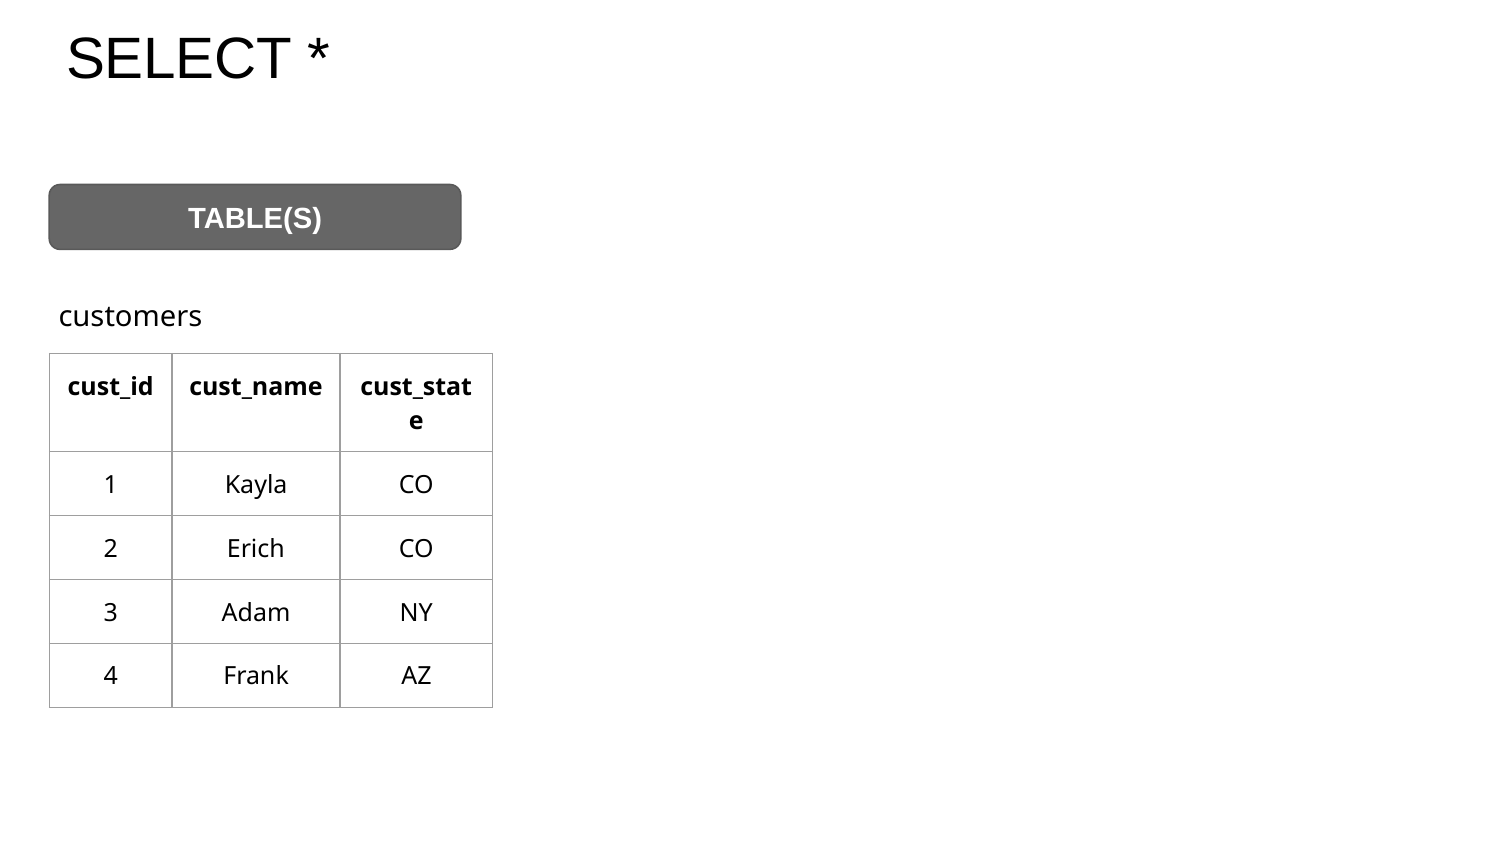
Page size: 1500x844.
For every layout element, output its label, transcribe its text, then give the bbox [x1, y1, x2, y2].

table_cell AZ [341, 644, 492, 707]
table_header cust_id [50, 354, 171, 451]
table_cell CO [341, 516, 492, 579]
table_cell 3 [50, 580, 171, 643]
table_header cust_name [173, 354, 339, 451]
table_cell 1 [50, 452, 171, 515]
table_cell CO [341, 452, 492, 515]
table_cell 2 [50, 516, 171, 579]
table_cell NY [341, 580, 492, 643]
table_cell Erich [173, 516, 339, 579]
table_header cust_state [341, 354, 492, 451]
table_cell 4 [50, 644, 171, 707]
table_cell Frank [173, 644, 339, 707]
title SELECT * [51, 10, 1449, 113]
text_box customers [43, 282, 280, 348]
table_cell Adam [173, 580, 339, 643]
table_cell Kayla [173, 452, 339, 515]
text_box TABLE(S) [49, 184, 461, 250]
